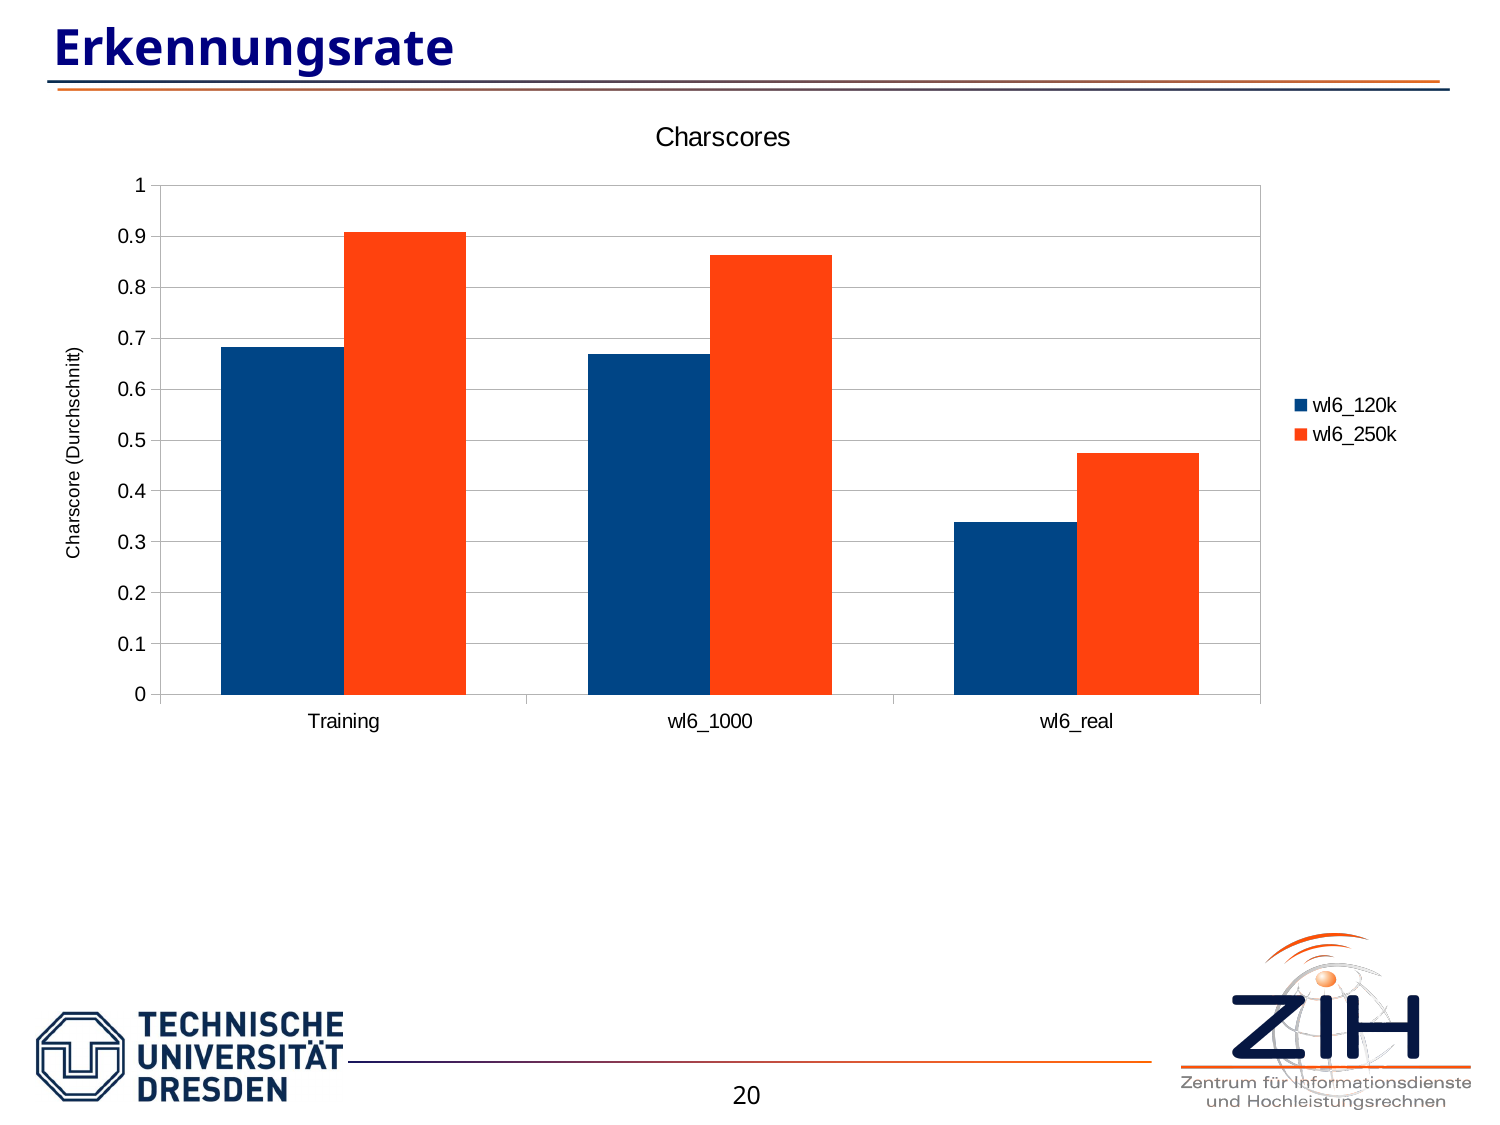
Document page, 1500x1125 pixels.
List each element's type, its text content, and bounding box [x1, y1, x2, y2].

title Erkennungsrate [53, 12, 1453, 81]
picture [47, 80, 1450, 91]
picture [1181, 933, 1471, 1110]
chart [29, 93, 1417, 747]
picture [35, 1011, 343, 1102]
